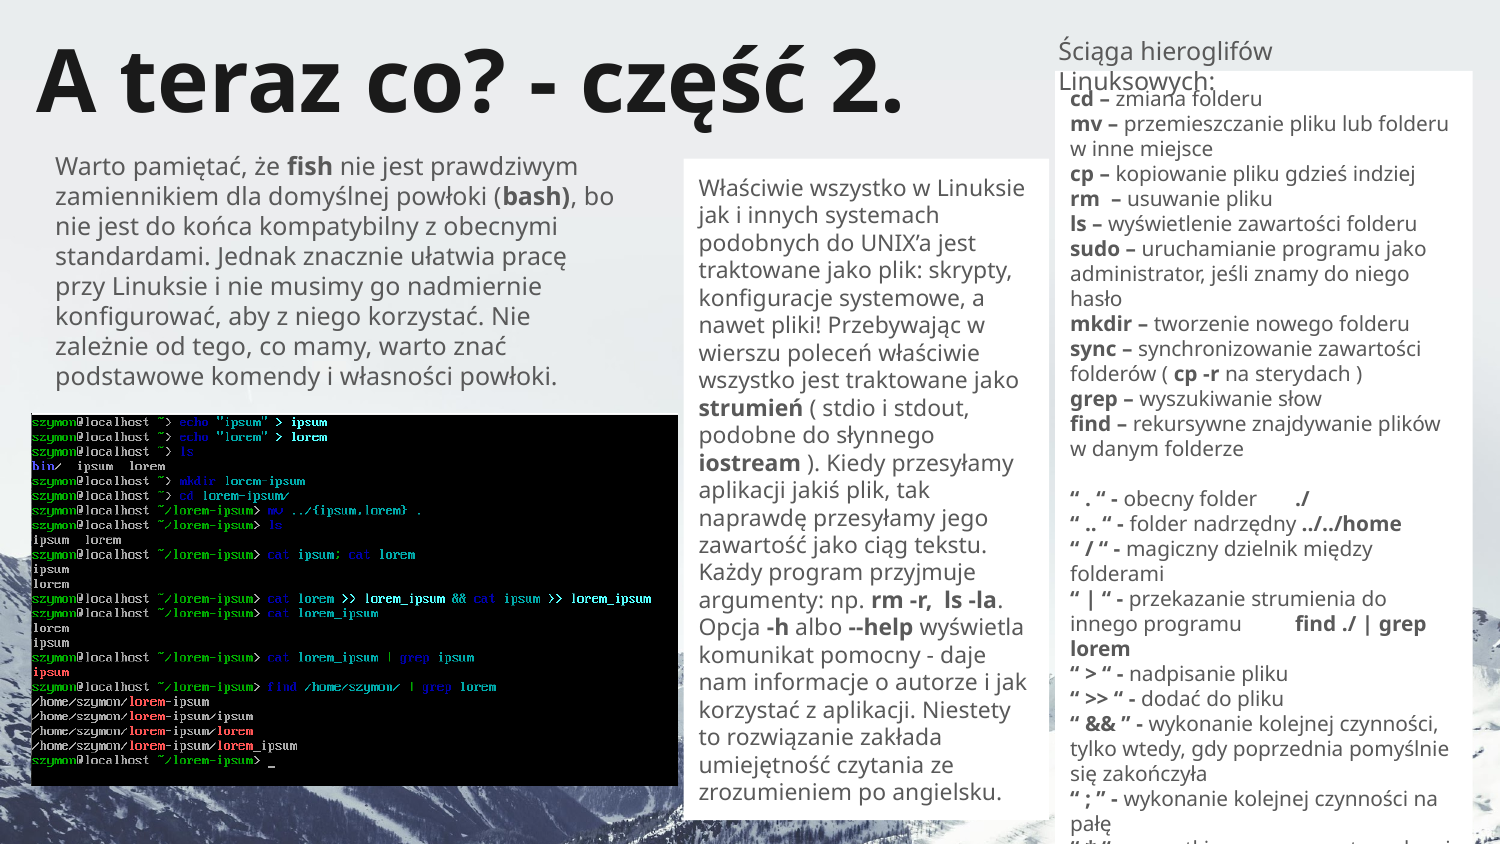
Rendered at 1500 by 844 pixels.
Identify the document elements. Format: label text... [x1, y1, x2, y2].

picture [0, 80, 1055, 791]
text_box cd – zmiana folderu mv – przemieszczanie pliku lub folderu w inne miejsce cp – kopiowanie pliku gdzieś indziej rm – usuwanie pliku ls – wyświetlenie zawartości folderu sudo – uruchamianie programu jako administrator, jeśli znamy do niego hasło mkdir – tworzenie nowego folderu sync – synchronizowanie zawartości folderów ( cp -r na sterydach ) grep – wyszukiwanie słow find – rekursywne znajdywanie plików w danym folderze “ . “ - obecny folder ./ “ .. “ - folder nadrzędny ../../home “ / “ - magiczny dzielnik między folderami “ | “ - przekazanie strumienia do innego programu find ./ | grep lorem “ > “ - nadpisanie pliku “ >> “ - dodać do pliku “ && ” - wykonanie kolejnej czynności, tylko wtedy, gdy poprzednia pomyślnie się zakończyła “ ; ” - wykonanie kolejnej czynności na pałę “ * “ - wszystkie rzeczy zawarte w danej rzeczy ( rozwiązanie mało praktyczne ) [1055, 70, 1473, 844]
text_box Warto pamiętać, że fish nie jest prawdziwym zamiennikiem dla domyślnej powłoki (bash), bo nie jest do końca kompatybilny z obecnymi standardami. Jednak znacznie ułatwia pracę przy Linuksie i nie musimy go nadmiernie konfigurować, aby z niego korzystać. Nie zależnie od tego, co mamy, warto znać podstawowe komendy i własności powłoki. [40, 135, 634, 406]
picture [1473, 80, 1500, 791]
text_box Właściwie wszystko w Linuksie jak i innych systemach podobnych do UNIX’a jest traktowane jako plik: skrypty, konfiguracje systemowe, a nawet pliki! Przebywając w wierszu poleceń właściwie wszystko jest traktowane jako strumień ( stdio i stdout, podobne do słynnego iostream ). Kiedy przesyłamy aplikacji jakiś plik, tak naprawdę przesyłamy jego zawartość jako ciąg tekstu. Każdy program przyjmuje argumenty: np. rm -r, ls -la. Opcja -h albo --help wyświetla komunikat pomocny - daje nam informacje o autorze i jak korzystać z aplikacji. Niestety to rozwiązanie zakłada umiejętność czytania ze zrozumieniem po angielsku. [683, 158, 1050, 821]
text_box Ściąga hieroglifów Linuksowych: [1043, 20, 1449, 111]
title A teraz co? - część 2. [21, 10, 1283, 146]
